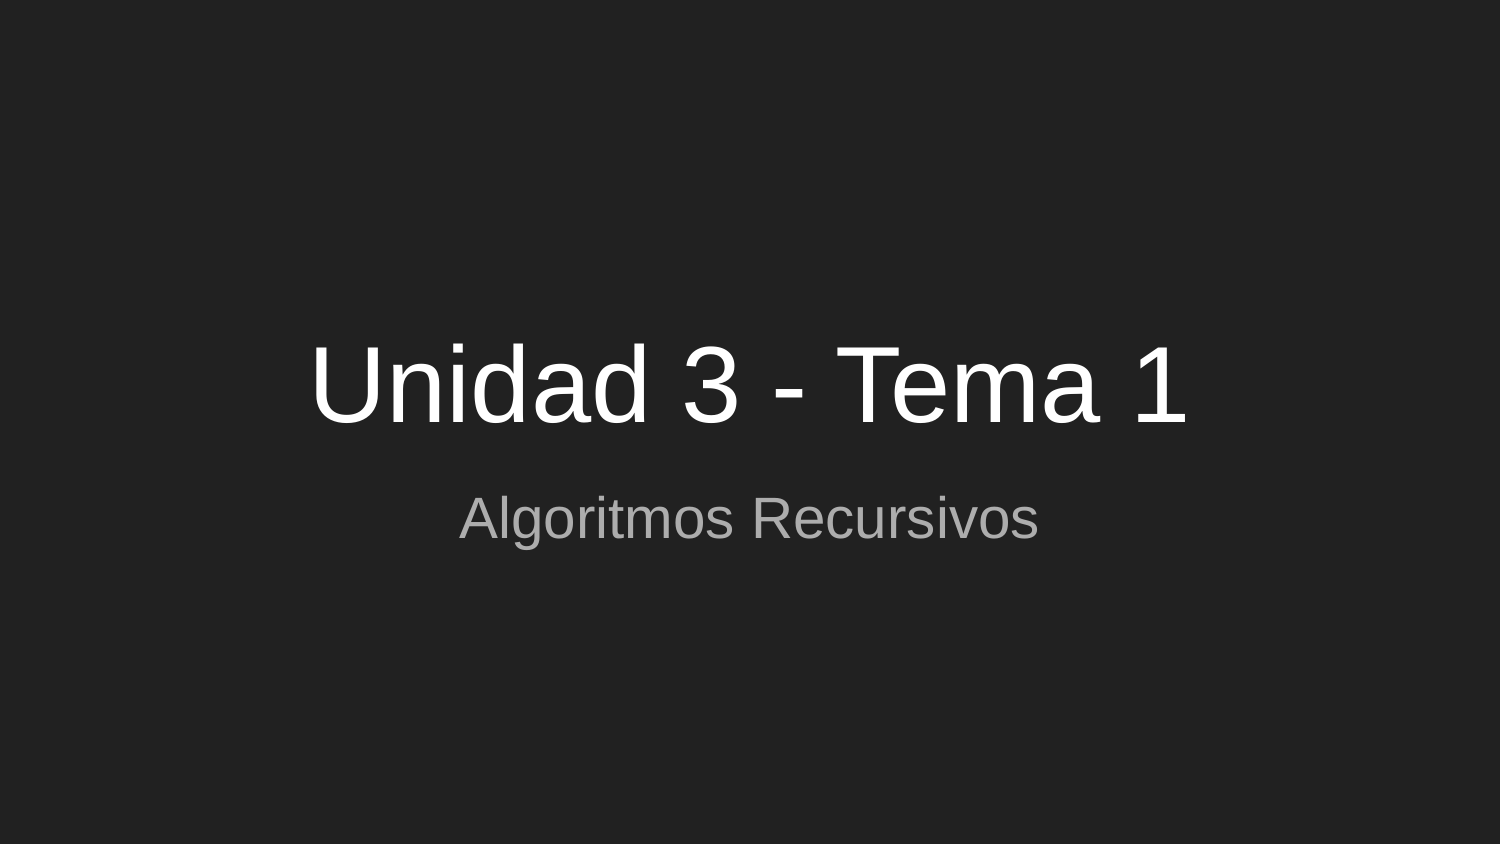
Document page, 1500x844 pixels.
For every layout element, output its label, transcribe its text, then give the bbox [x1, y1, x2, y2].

subtitle Algoritmos Recursivos [51, 464, 1449, 595]
title Unidad 3 - Tema 1 [51, 122, 1449, 459]
